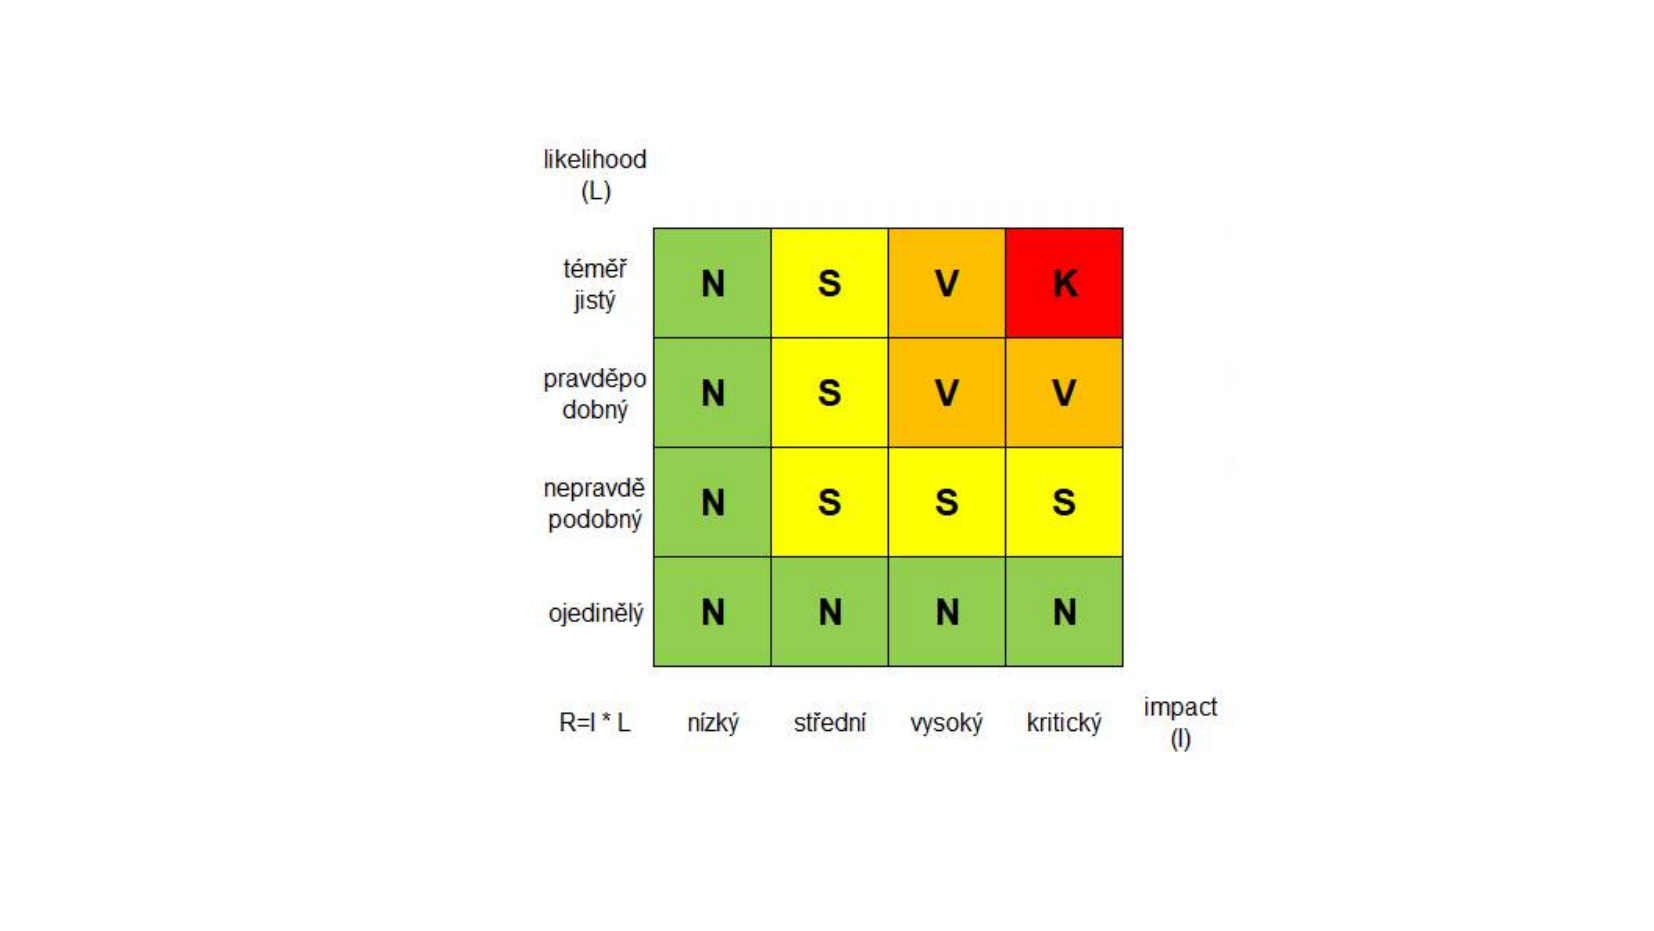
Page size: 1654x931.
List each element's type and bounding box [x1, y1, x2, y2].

picture [502, 135, 1240, 827]
